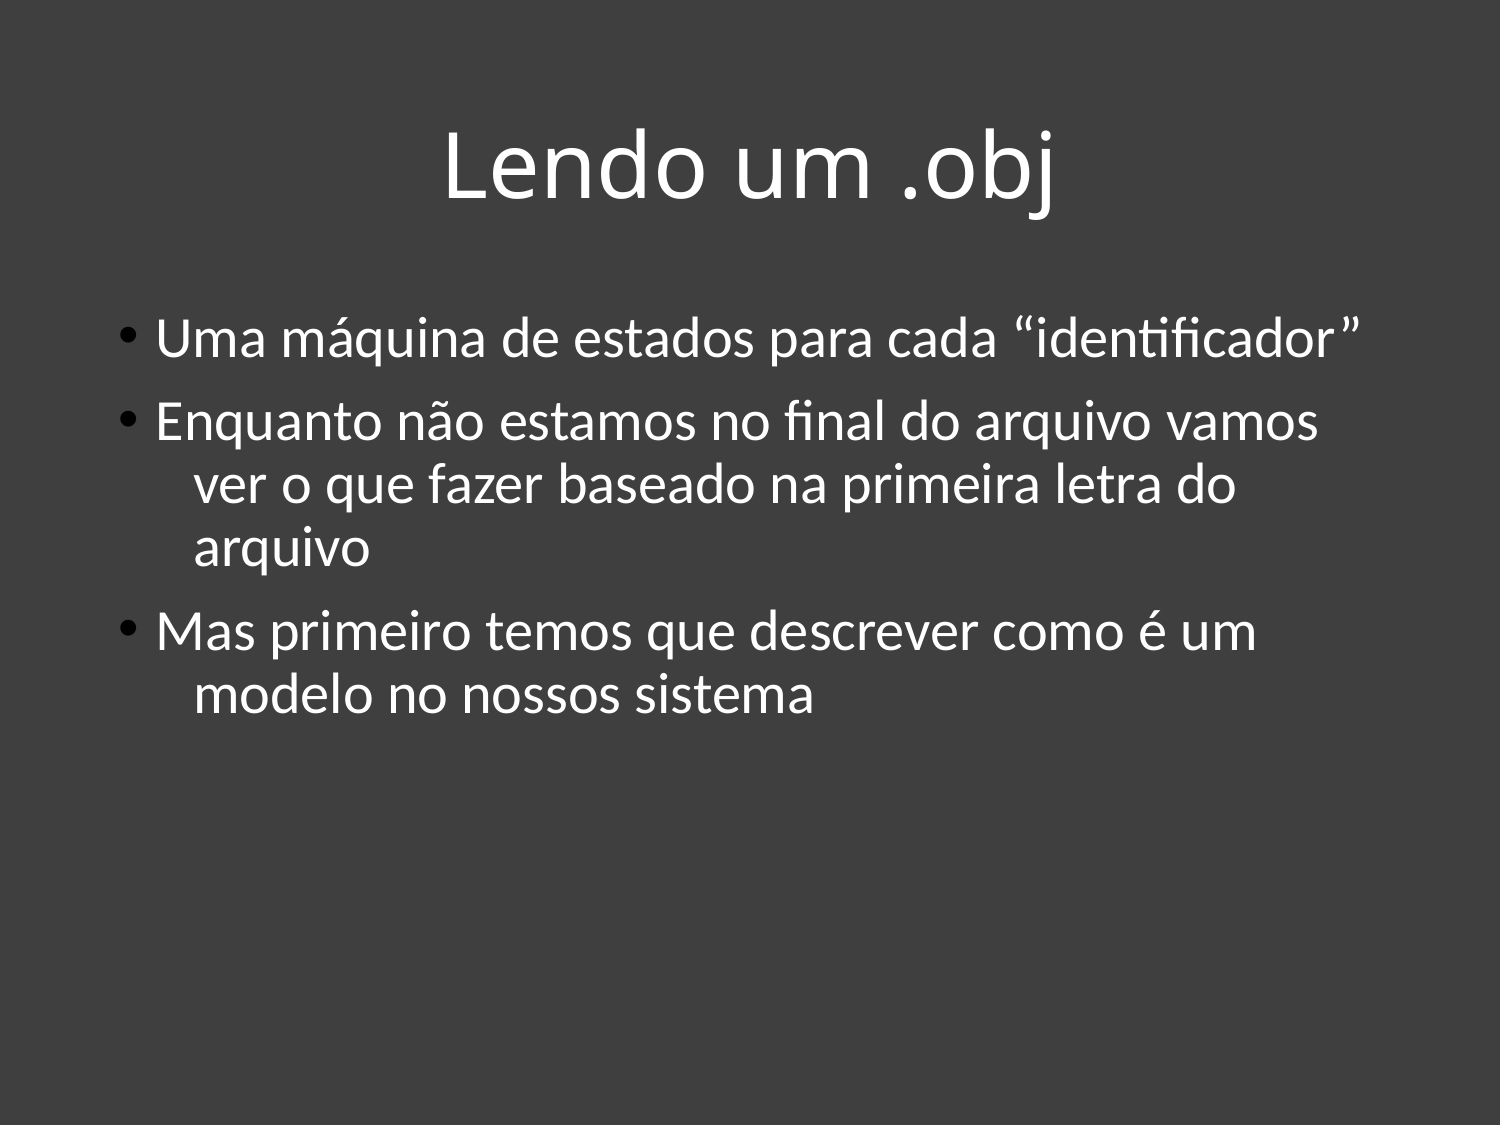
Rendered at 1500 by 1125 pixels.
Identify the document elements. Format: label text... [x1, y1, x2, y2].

list Uma máquina de estados para cada “identificador” Enquanto não estamos no final do arquivo vamos ver o que fazer baseado na primeira letra do arquivo Mas primeiro temos que descrever como é um modelo no nossos sistema [103, 299, 1397, 1014]
title Lendo um .obj [103, 59, 1397, 278]
